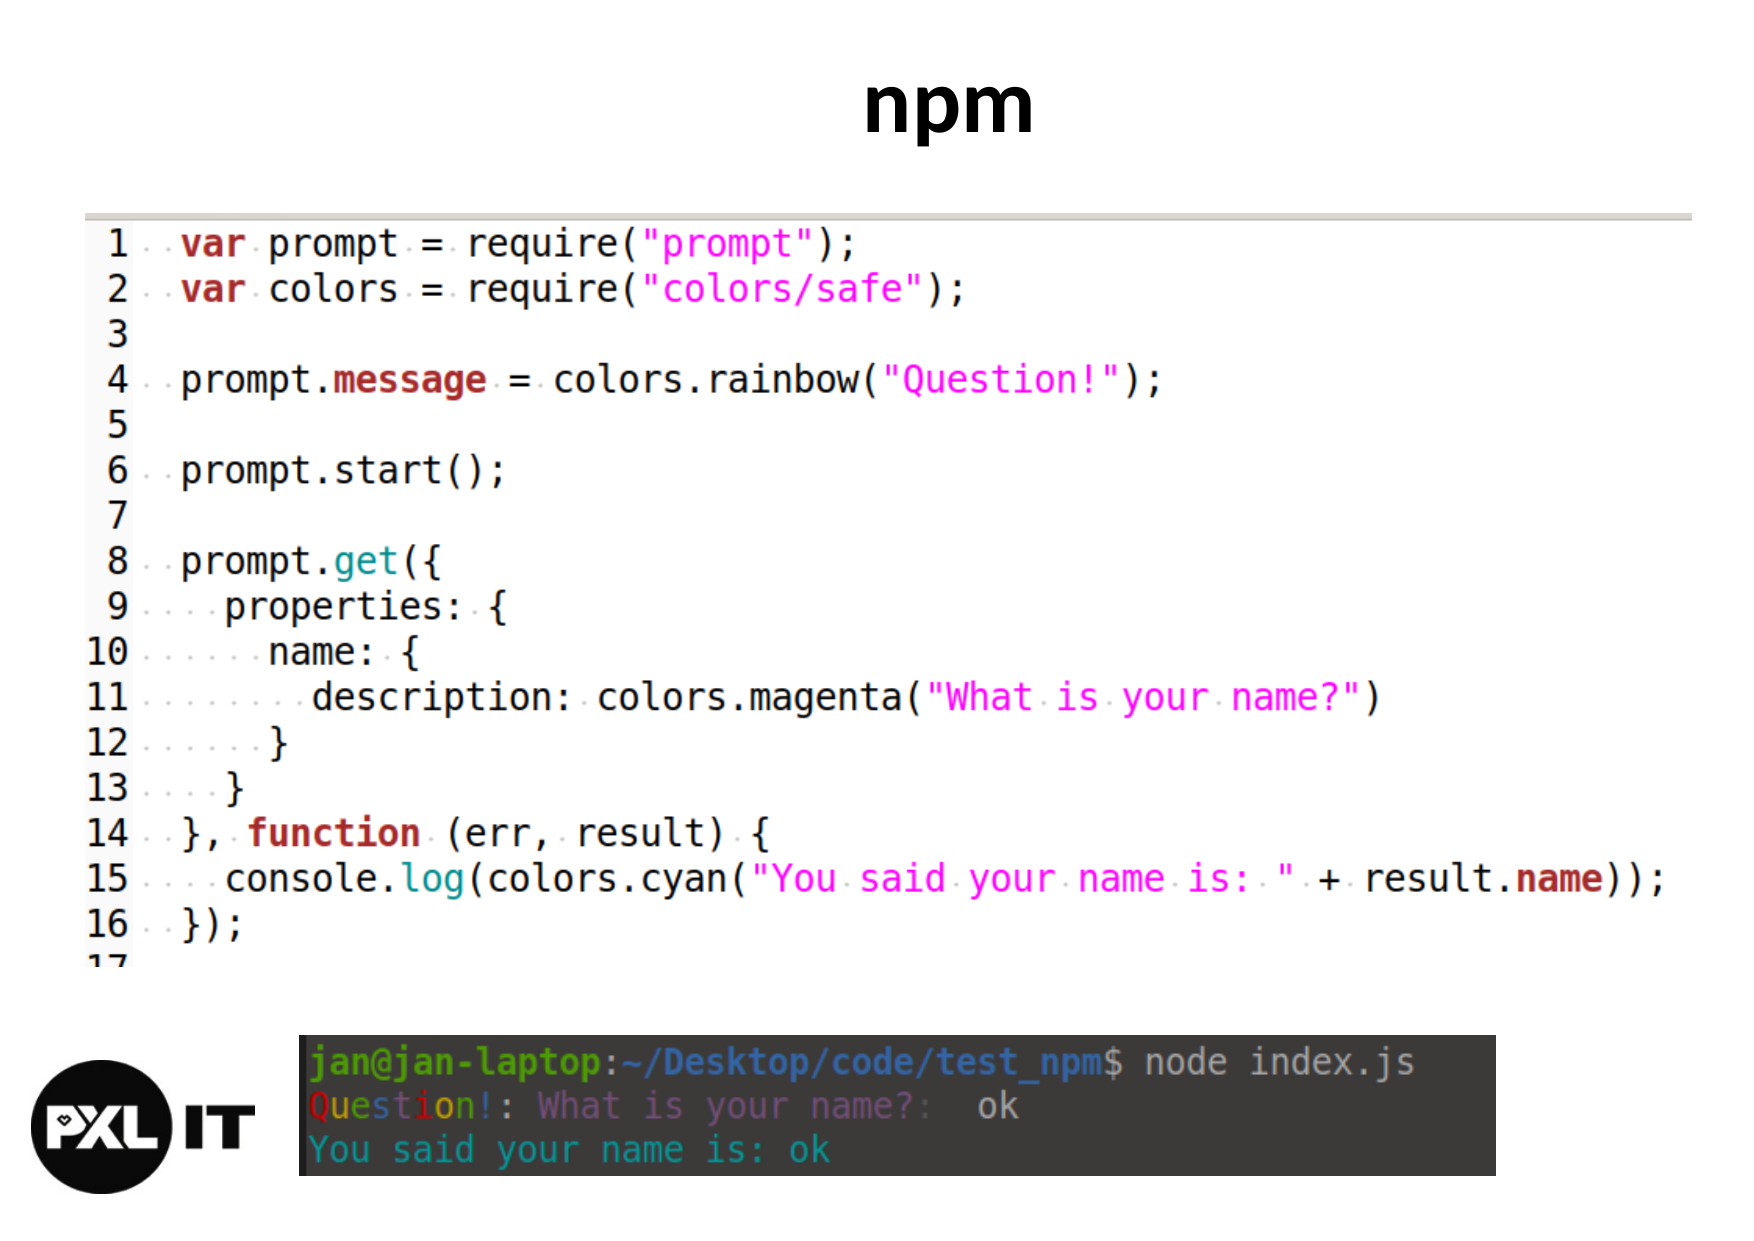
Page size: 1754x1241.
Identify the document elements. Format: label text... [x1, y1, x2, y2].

picture [31, 1060, 255, 1194]
text_box npm [235, 33, 1684, 159]
picture [299, 1035, 1496, 1177]
picture [85, 213, 1692, 967]
